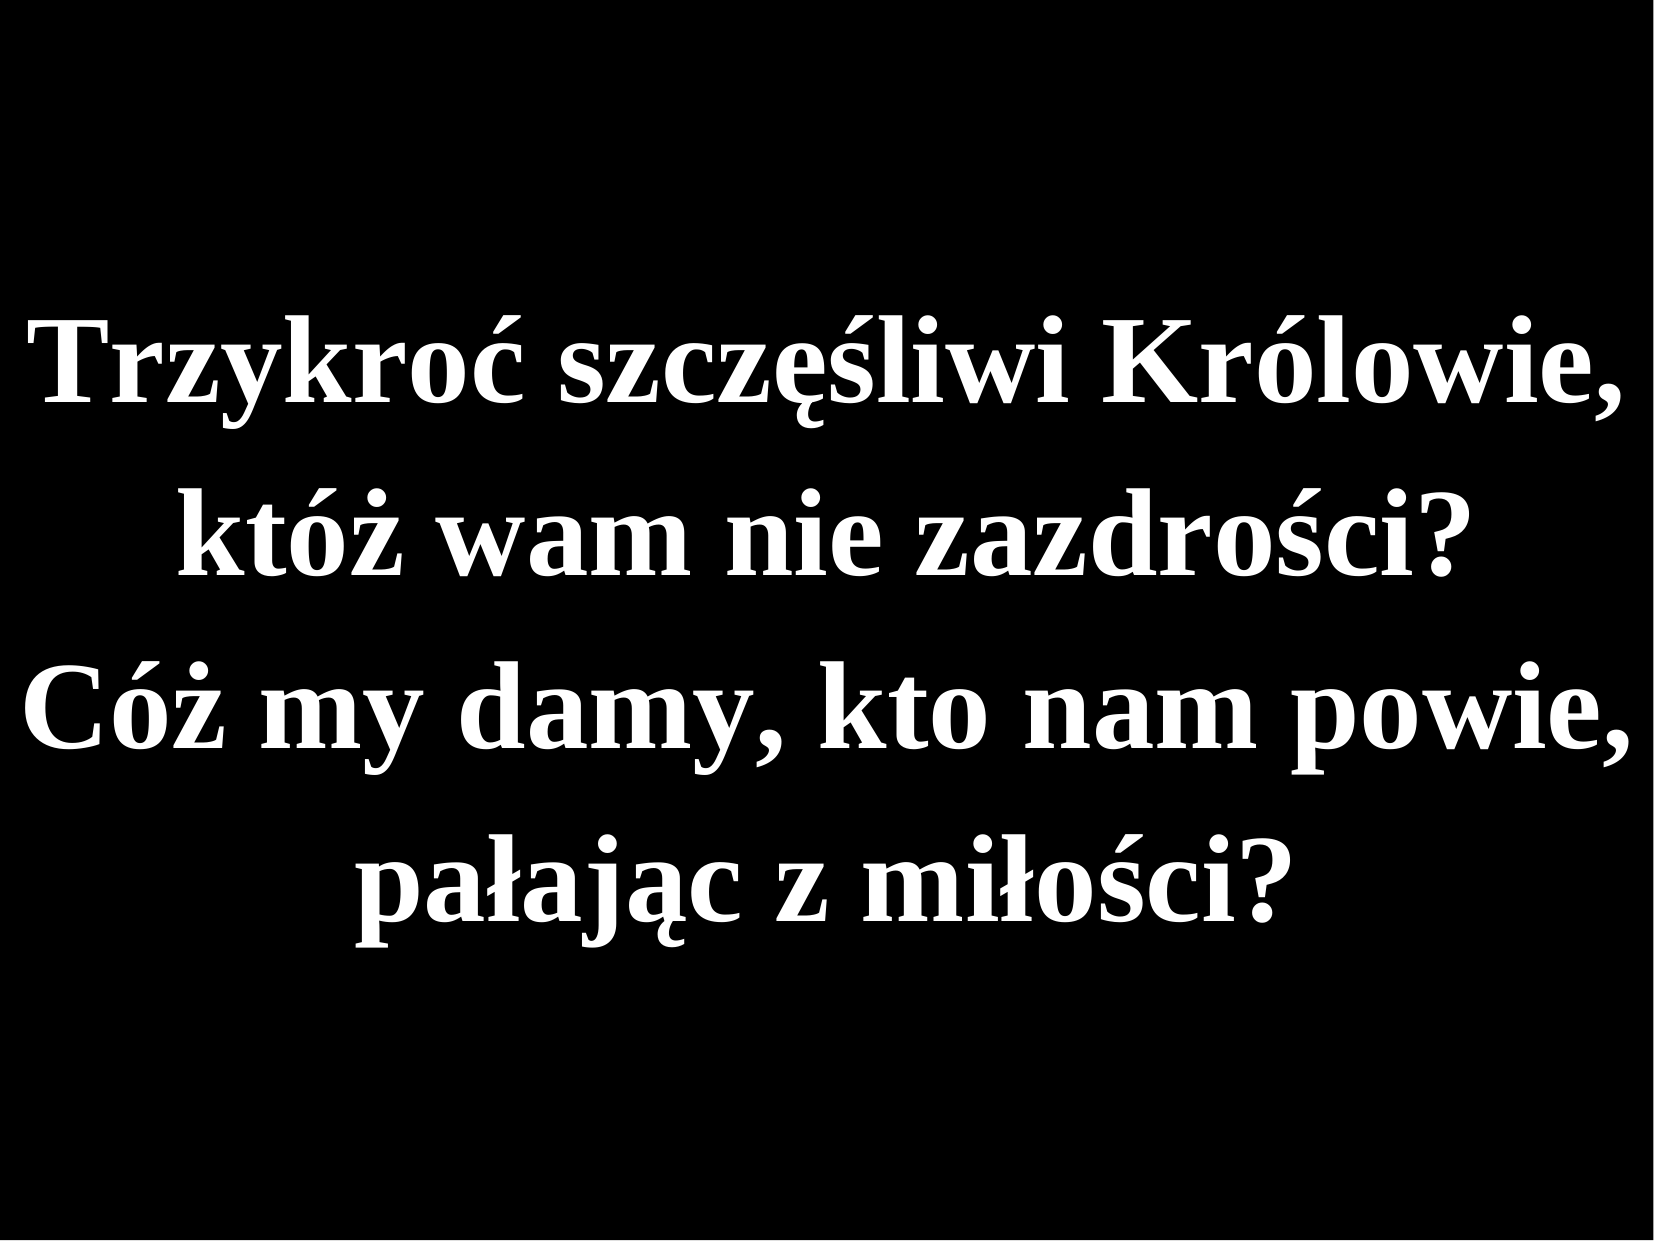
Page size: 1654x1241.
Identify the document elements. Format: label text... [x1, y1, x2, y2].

title Trzykroć szczęśliwi Królowie, ppp któż wam nie zazdrości? ppp Cóż my damy, kto nam powie, ppp pałając z miłości? [0, 0, 1654, 1241]
